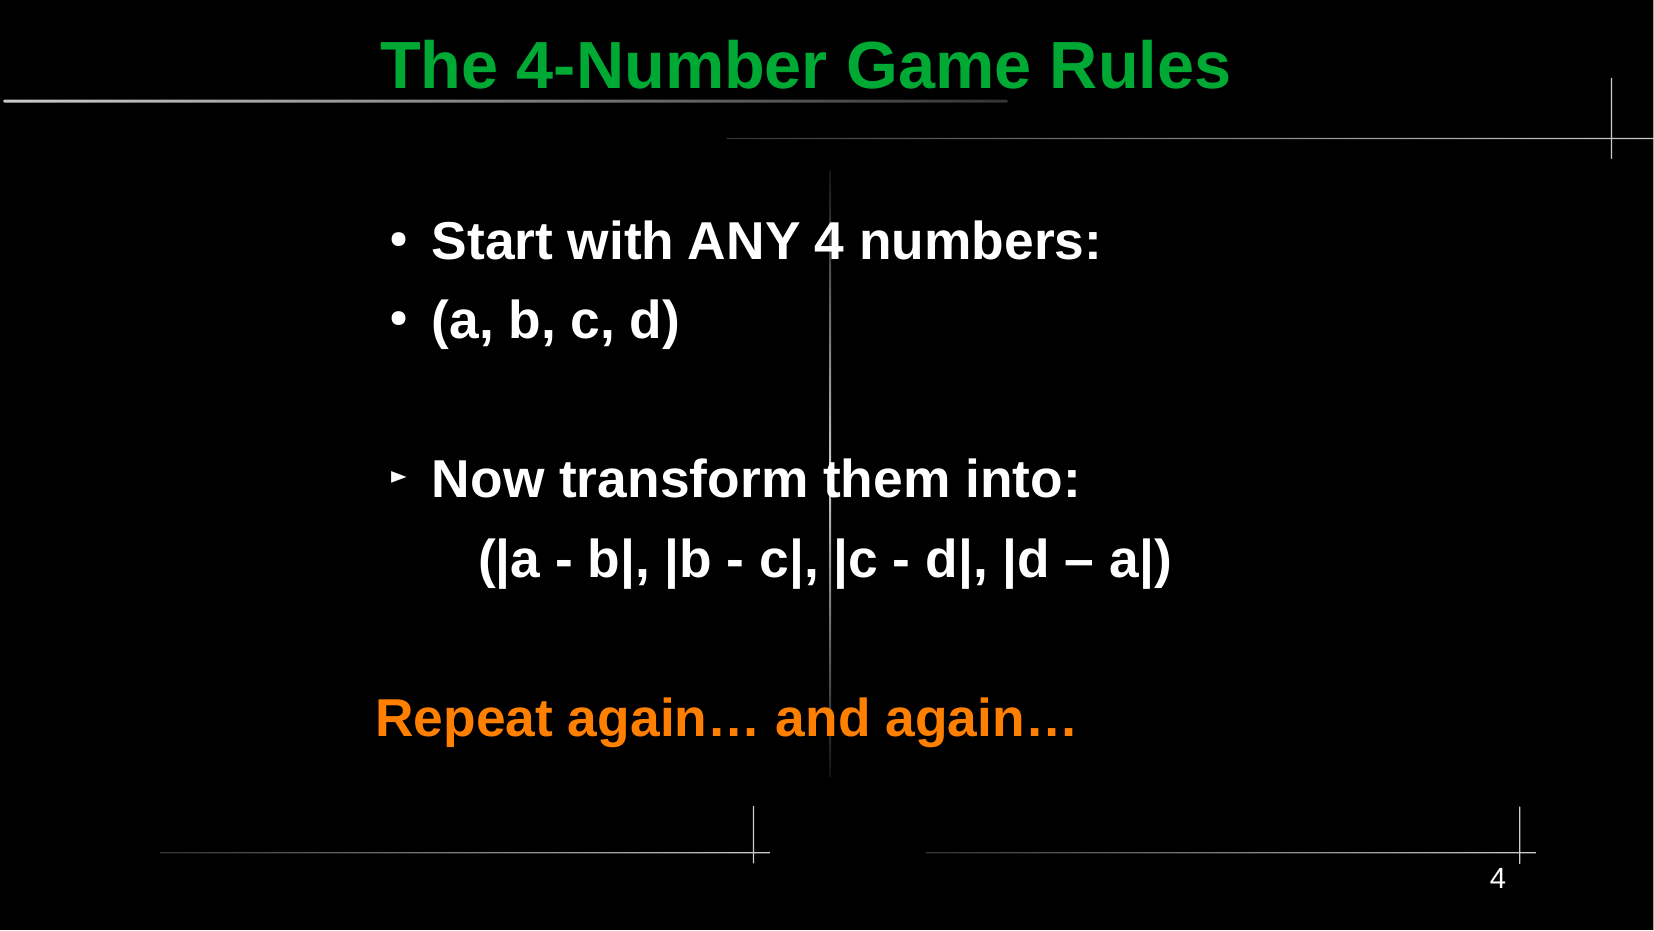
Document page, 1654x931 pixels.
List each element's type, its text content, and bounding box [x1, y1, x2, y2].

list Start with ANY 4 numbers: (a, b, c, d) Now transform them into: (|a - b|, |b - c|, |c - d|, |d – a|) Repeat again… and again… [375, 210, 1493, 751]
title The 4-Number Game Rules [23, 11, 1589, 119]
